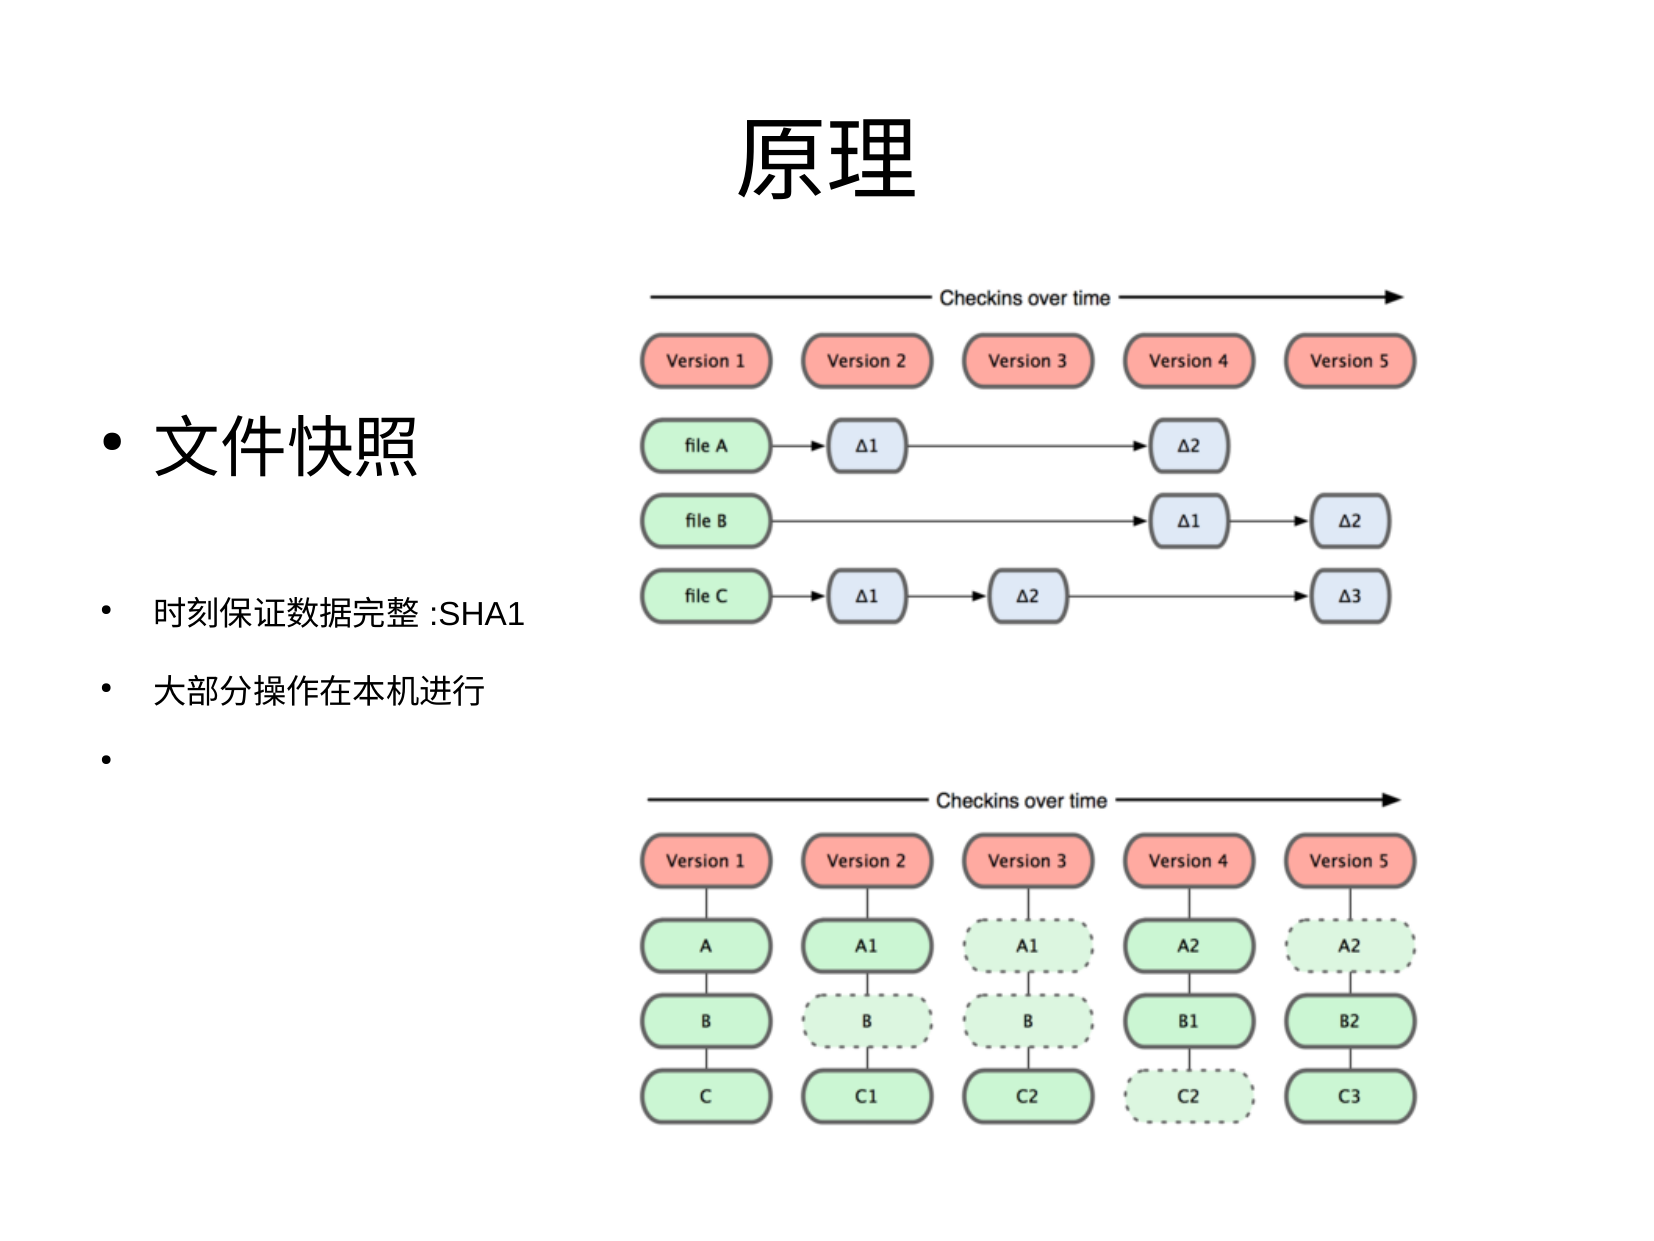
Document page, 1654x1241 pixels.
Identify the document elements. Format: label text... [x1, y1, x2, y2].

picture [637, 779, 1419, 1127]
list 文件快照 时刻保证数据完整:SHA1 大部分操作在本机进行 [82, 290, 1571, 1010]
title 原理 [82, 49, 1571, 257]
picture [637, 277, 1419, 626]
